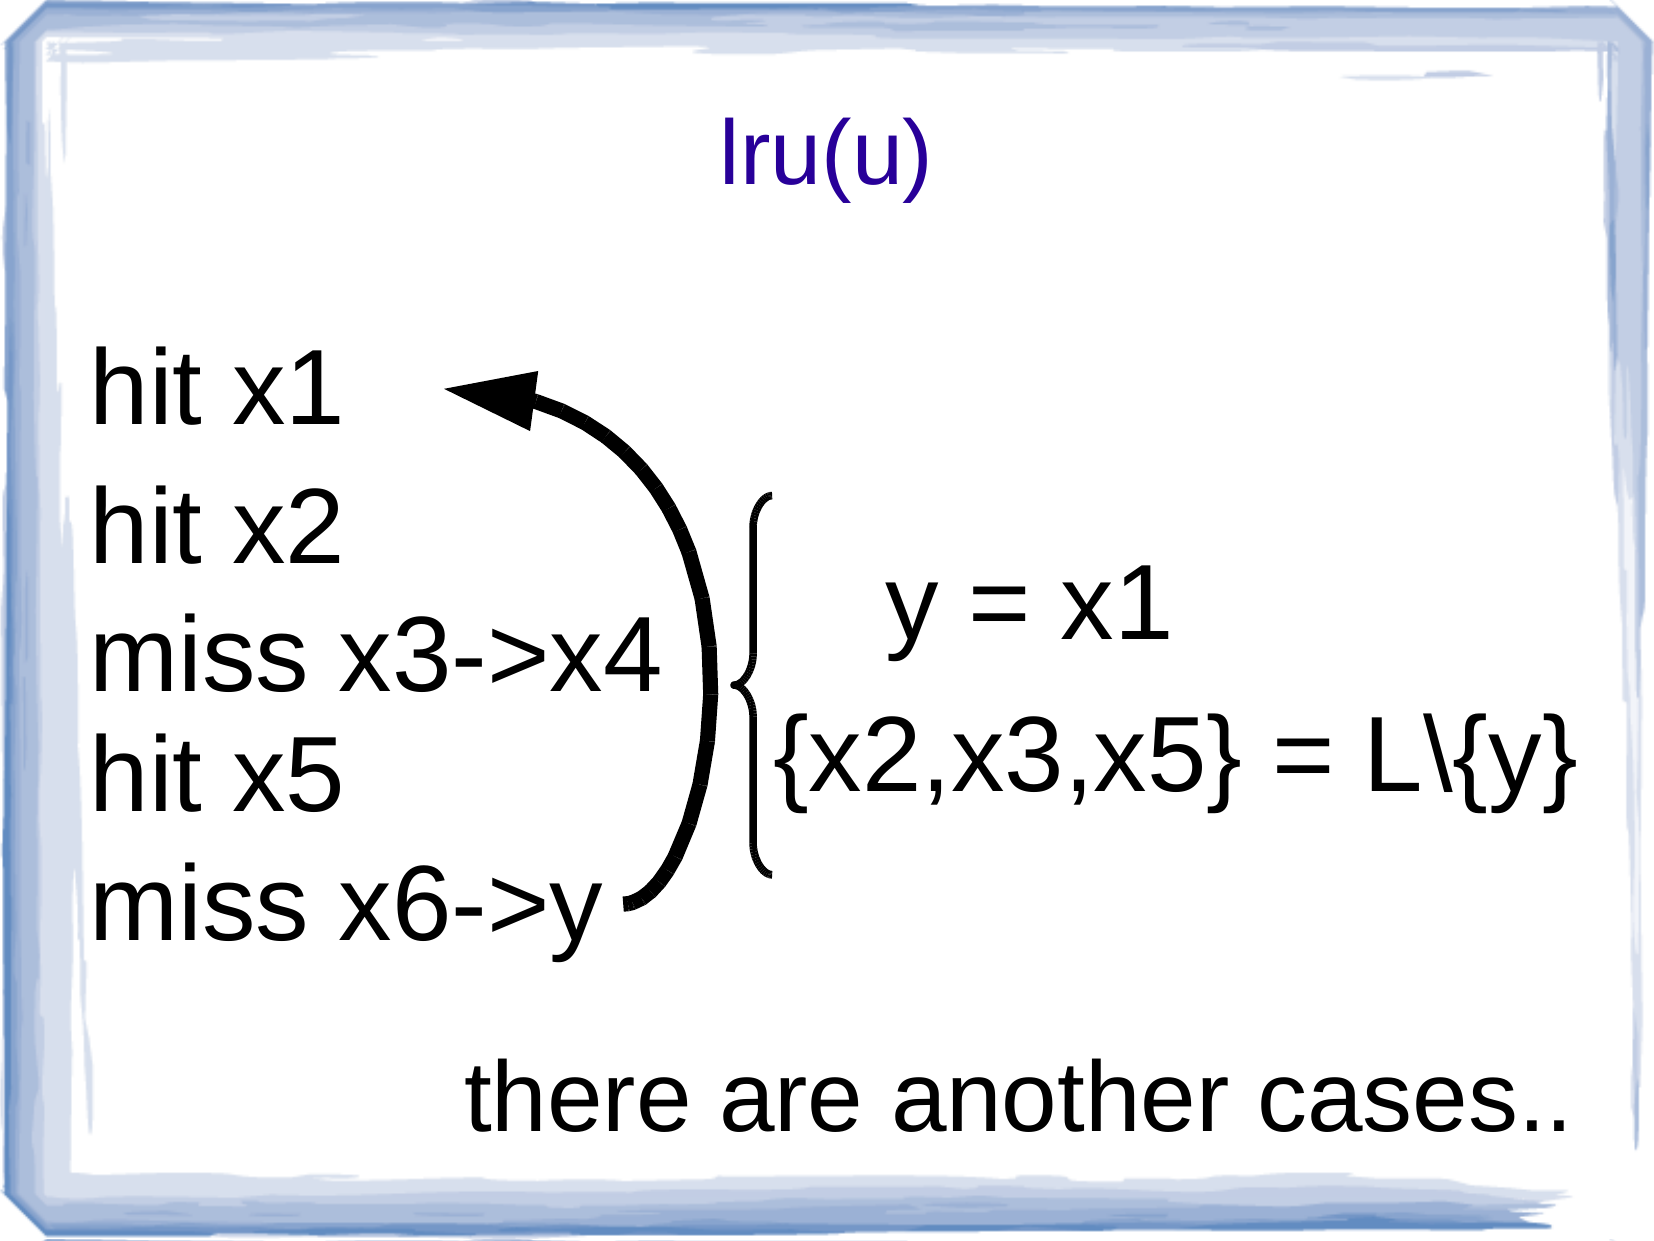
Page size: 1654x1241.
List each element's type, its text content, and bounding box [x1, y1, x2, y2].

picture [0, 0, 1654, 1241]
title lru(u) [82, 49, 1571, 257]
text_box there are another cases.. [449, 1033, 1595, 1161]
chart [33, 305, 1601, 990]
